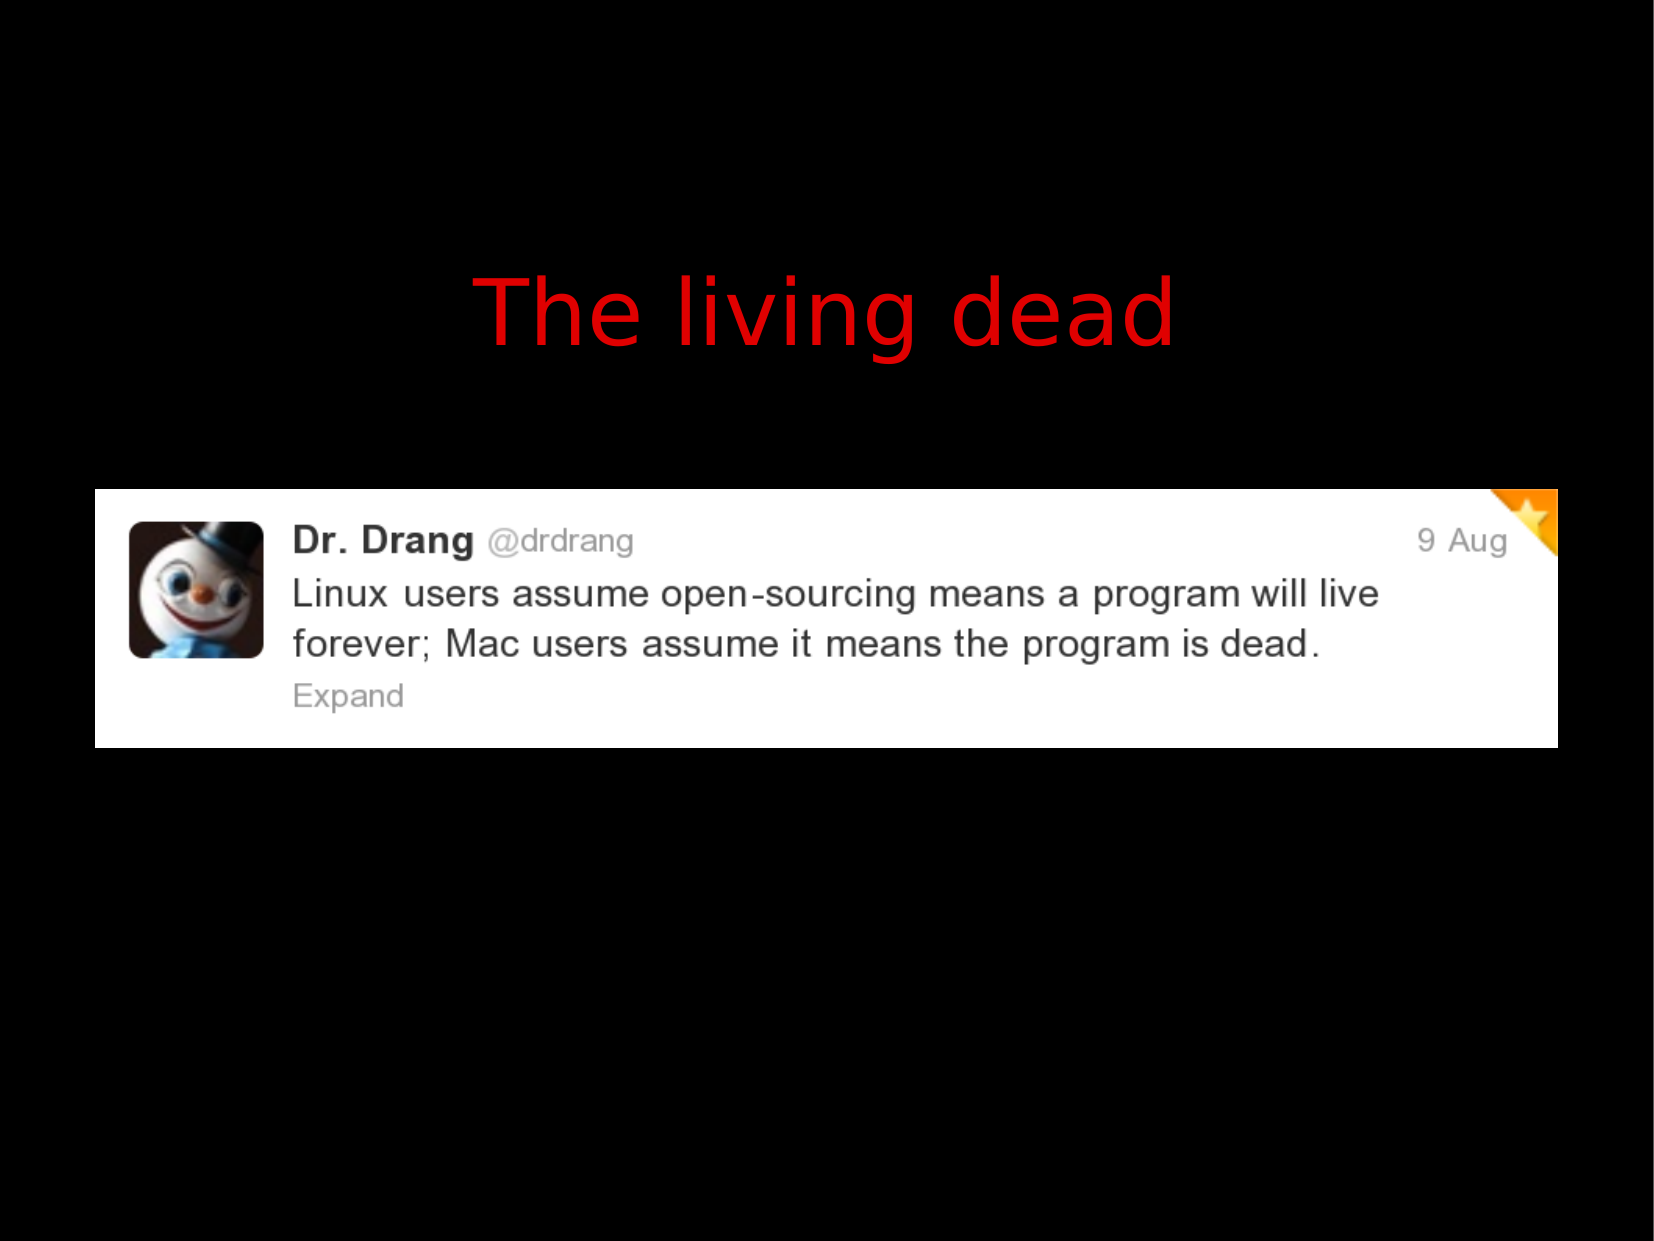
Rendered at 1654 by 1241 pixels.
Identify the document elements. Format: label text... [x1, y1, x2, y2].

title The living dead [82, 0, 1571, 368]
picture [95, 489, 1558, 748]
